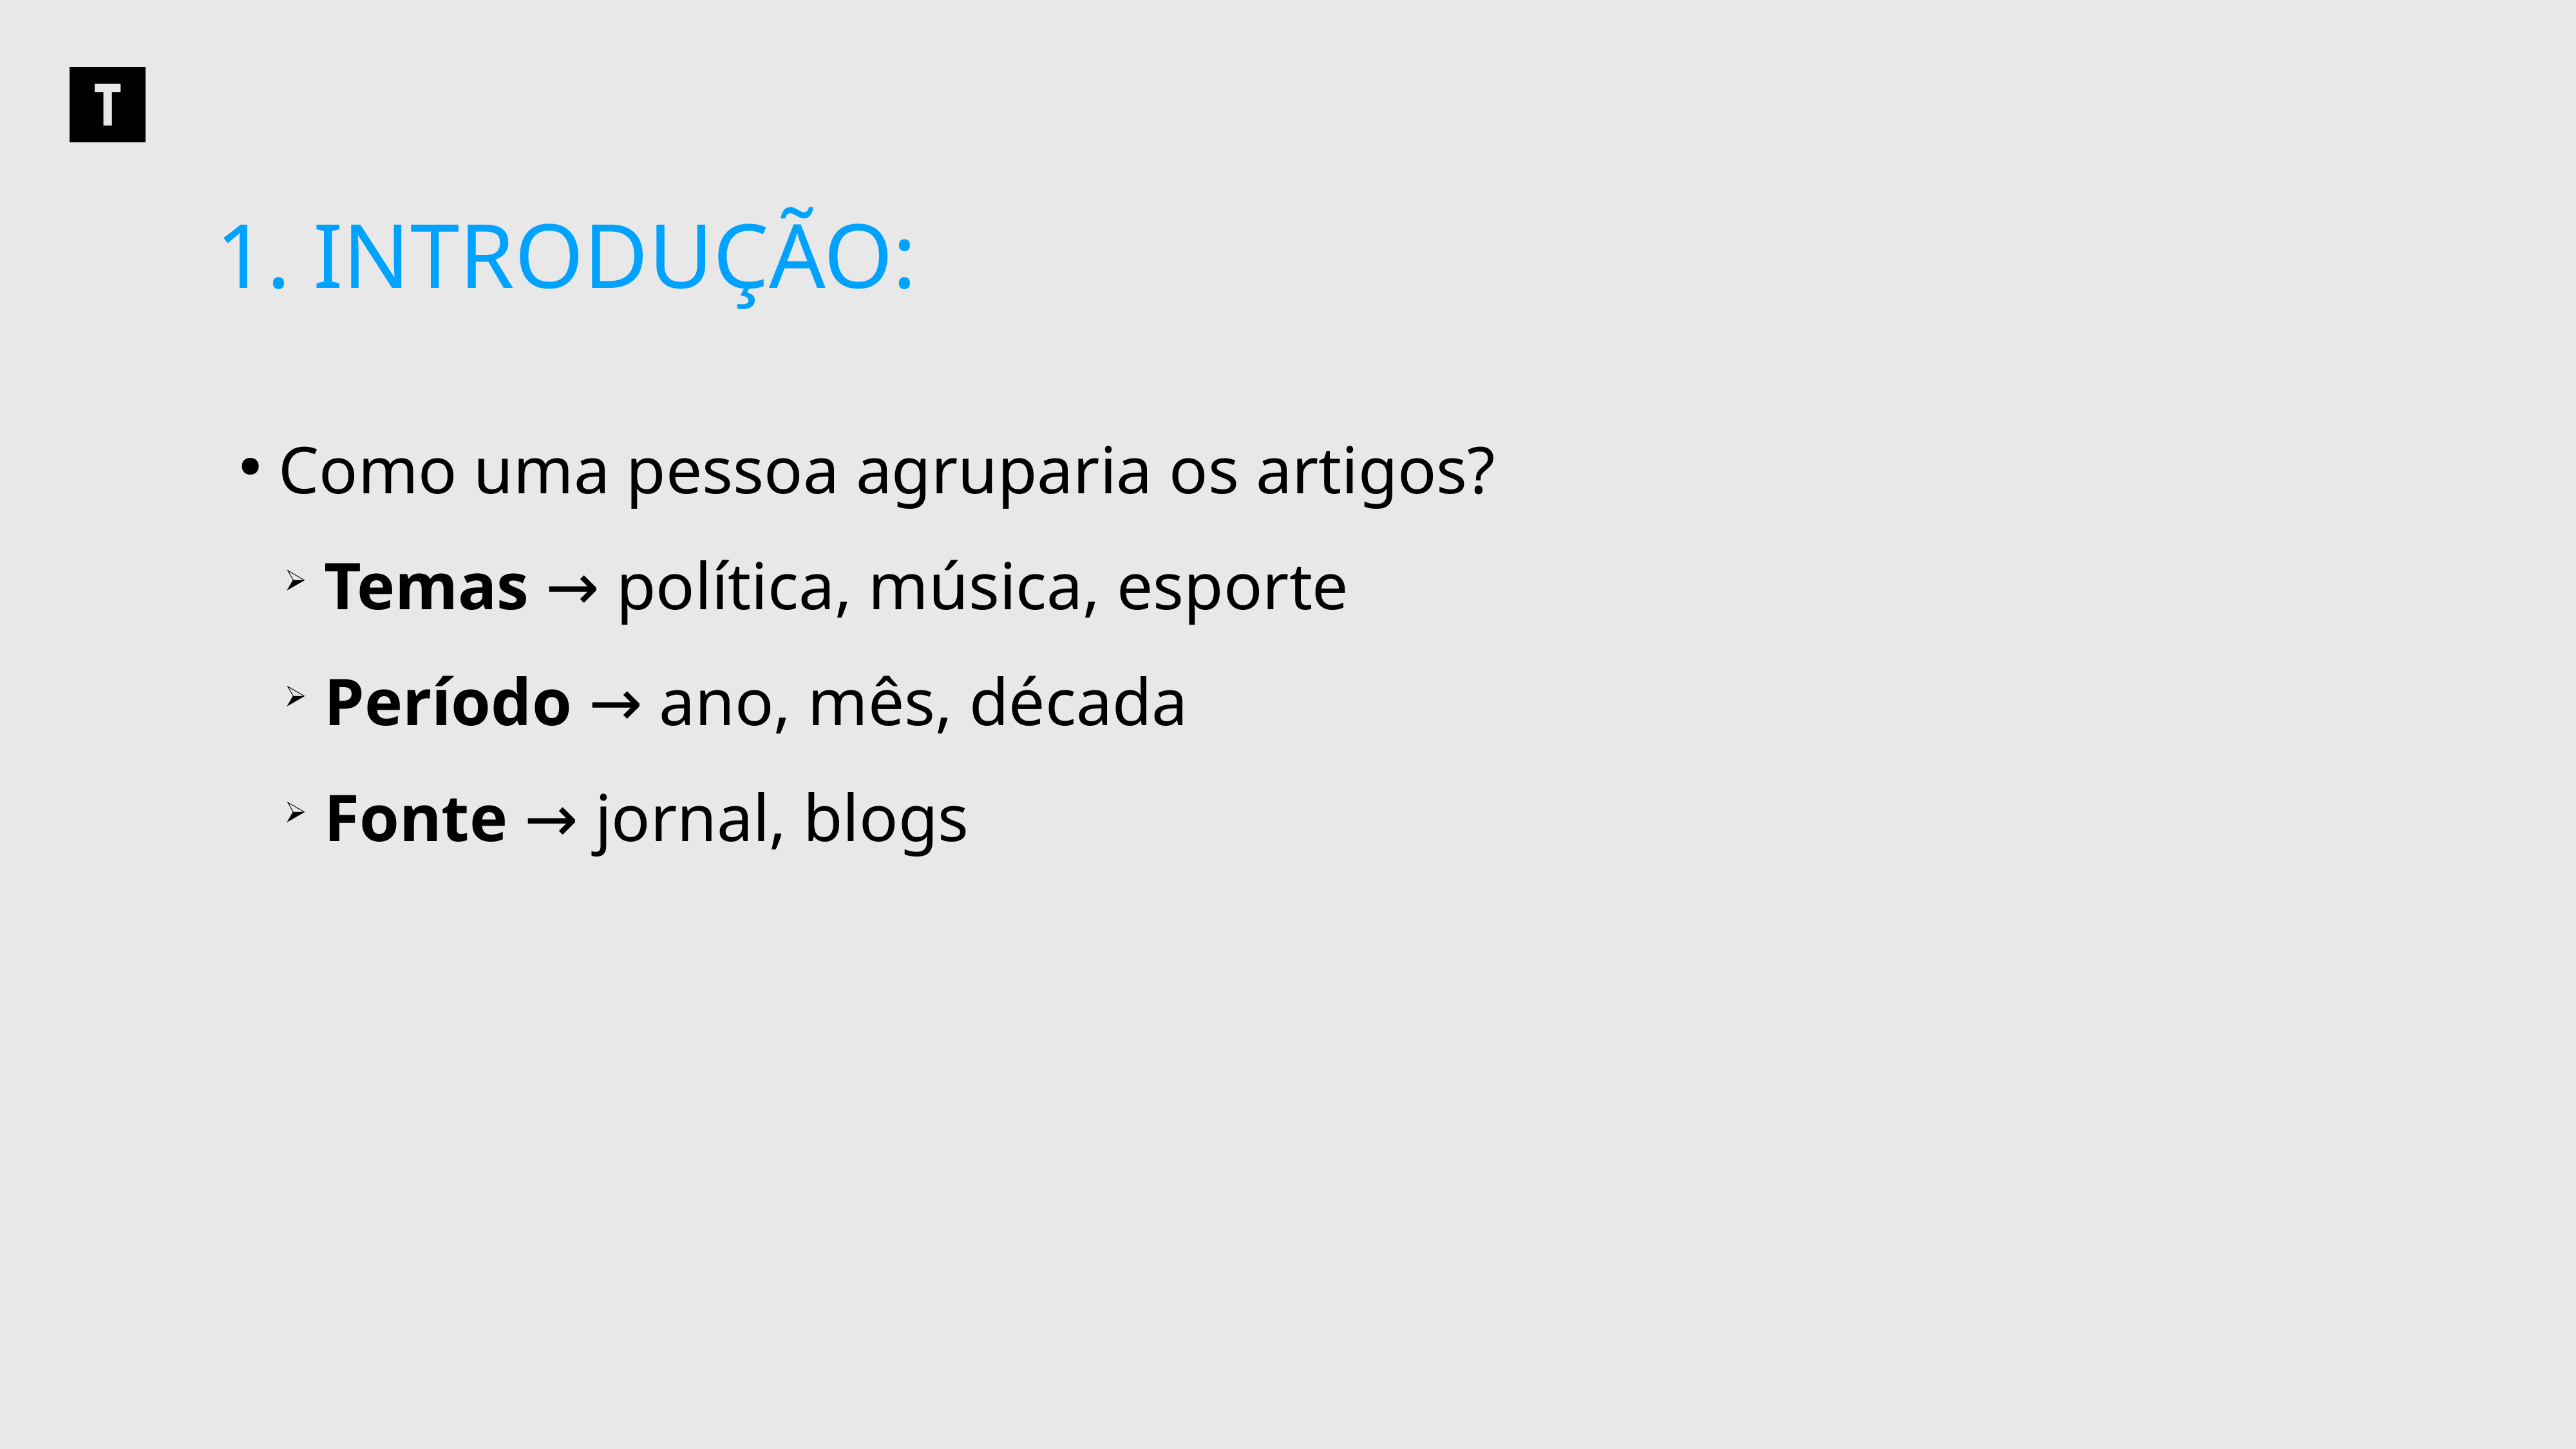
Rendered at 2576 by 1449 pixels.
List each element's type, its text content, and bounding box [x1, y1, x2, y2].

picture [70, 67, 146, 142]
text_box 1. INTRODUÇÃO: [211, 194, 1719, 312]
text_box Como uma pessoa agruparia os artigos? Temas → política, música, esporte Período → ano, mês, década Fonte → jornal, blogs [211, 385, 1719, 589]
